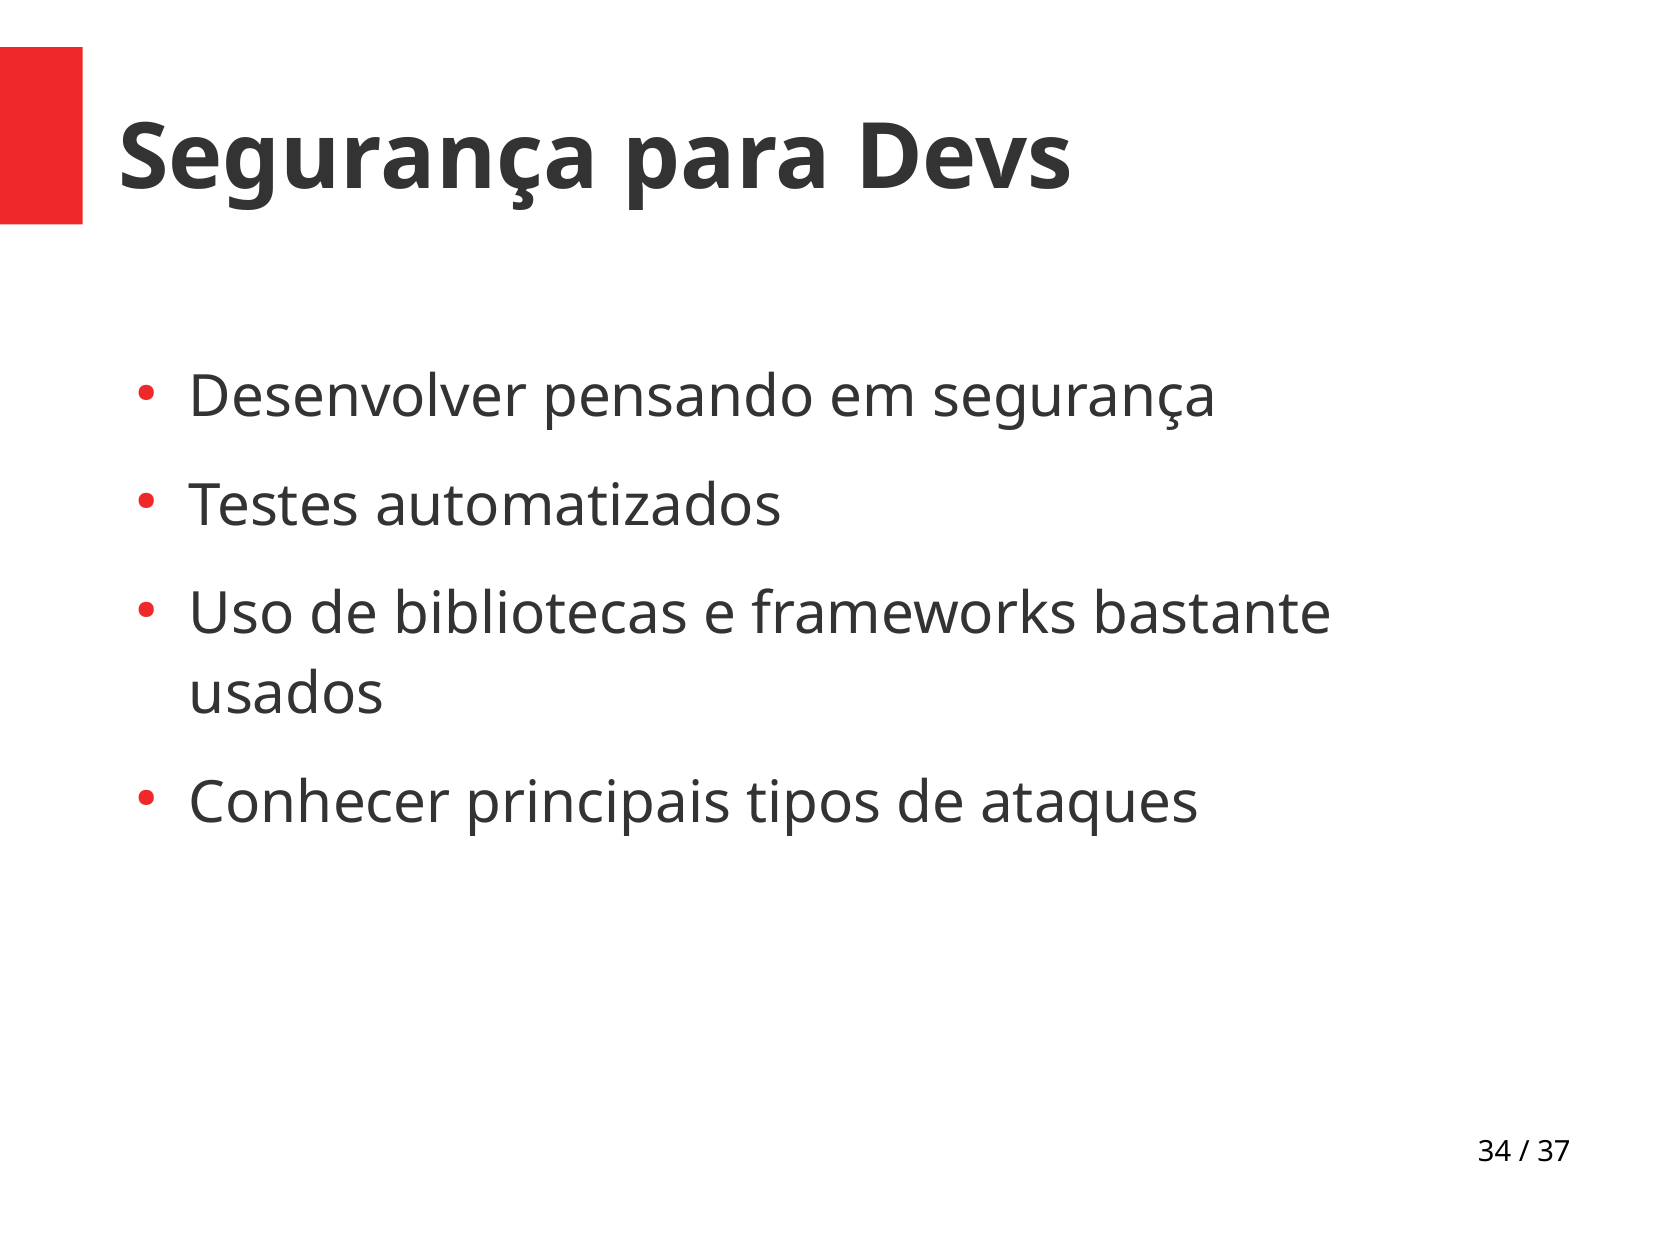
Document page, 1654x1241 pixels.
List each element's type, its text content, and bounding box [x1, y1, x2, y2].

title Segurança para Devs [118, 49, 1571, 257]
list Desenvolver pensando em segurança Testes automatizados Uso de bibliotecas e frameworks bastante usados Conhecer principais tipos de ataques [118, 354, 1536, 1074]
